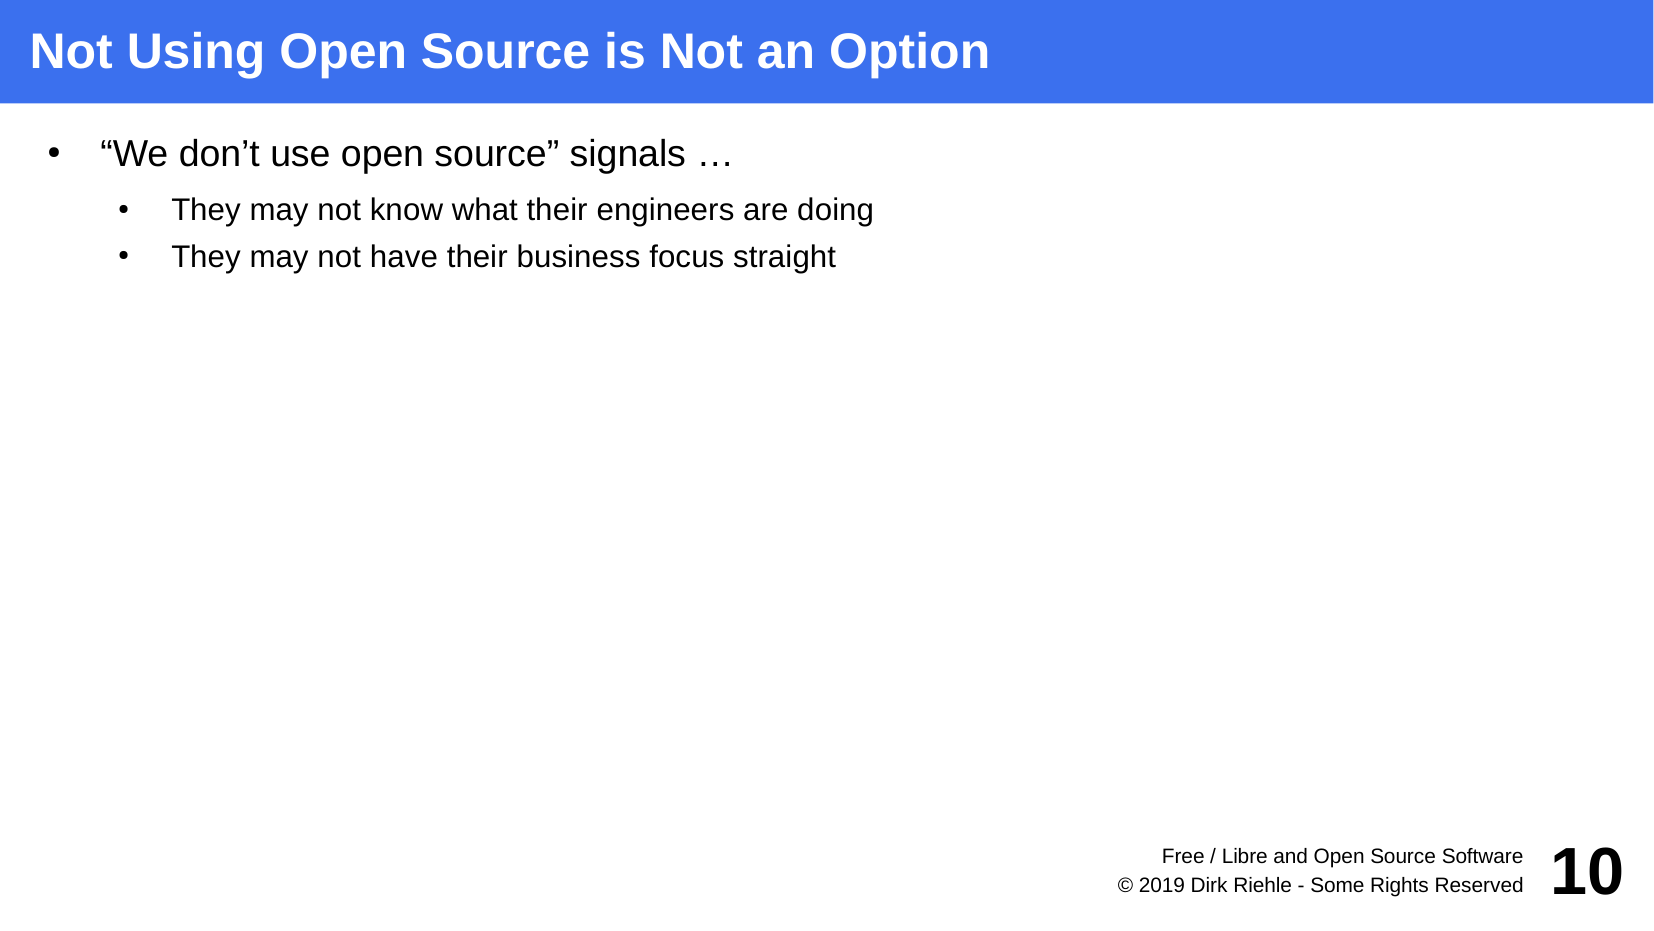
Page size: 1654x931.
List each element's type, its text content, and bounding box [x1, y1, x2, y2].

list “We don’t use open source” signals … They may not know what their engineers are doing They may not have their business focus straight [29, 132, 1625, 813]
title Not Using Open Source is Not an Option [0, 0, 1654, 104]
